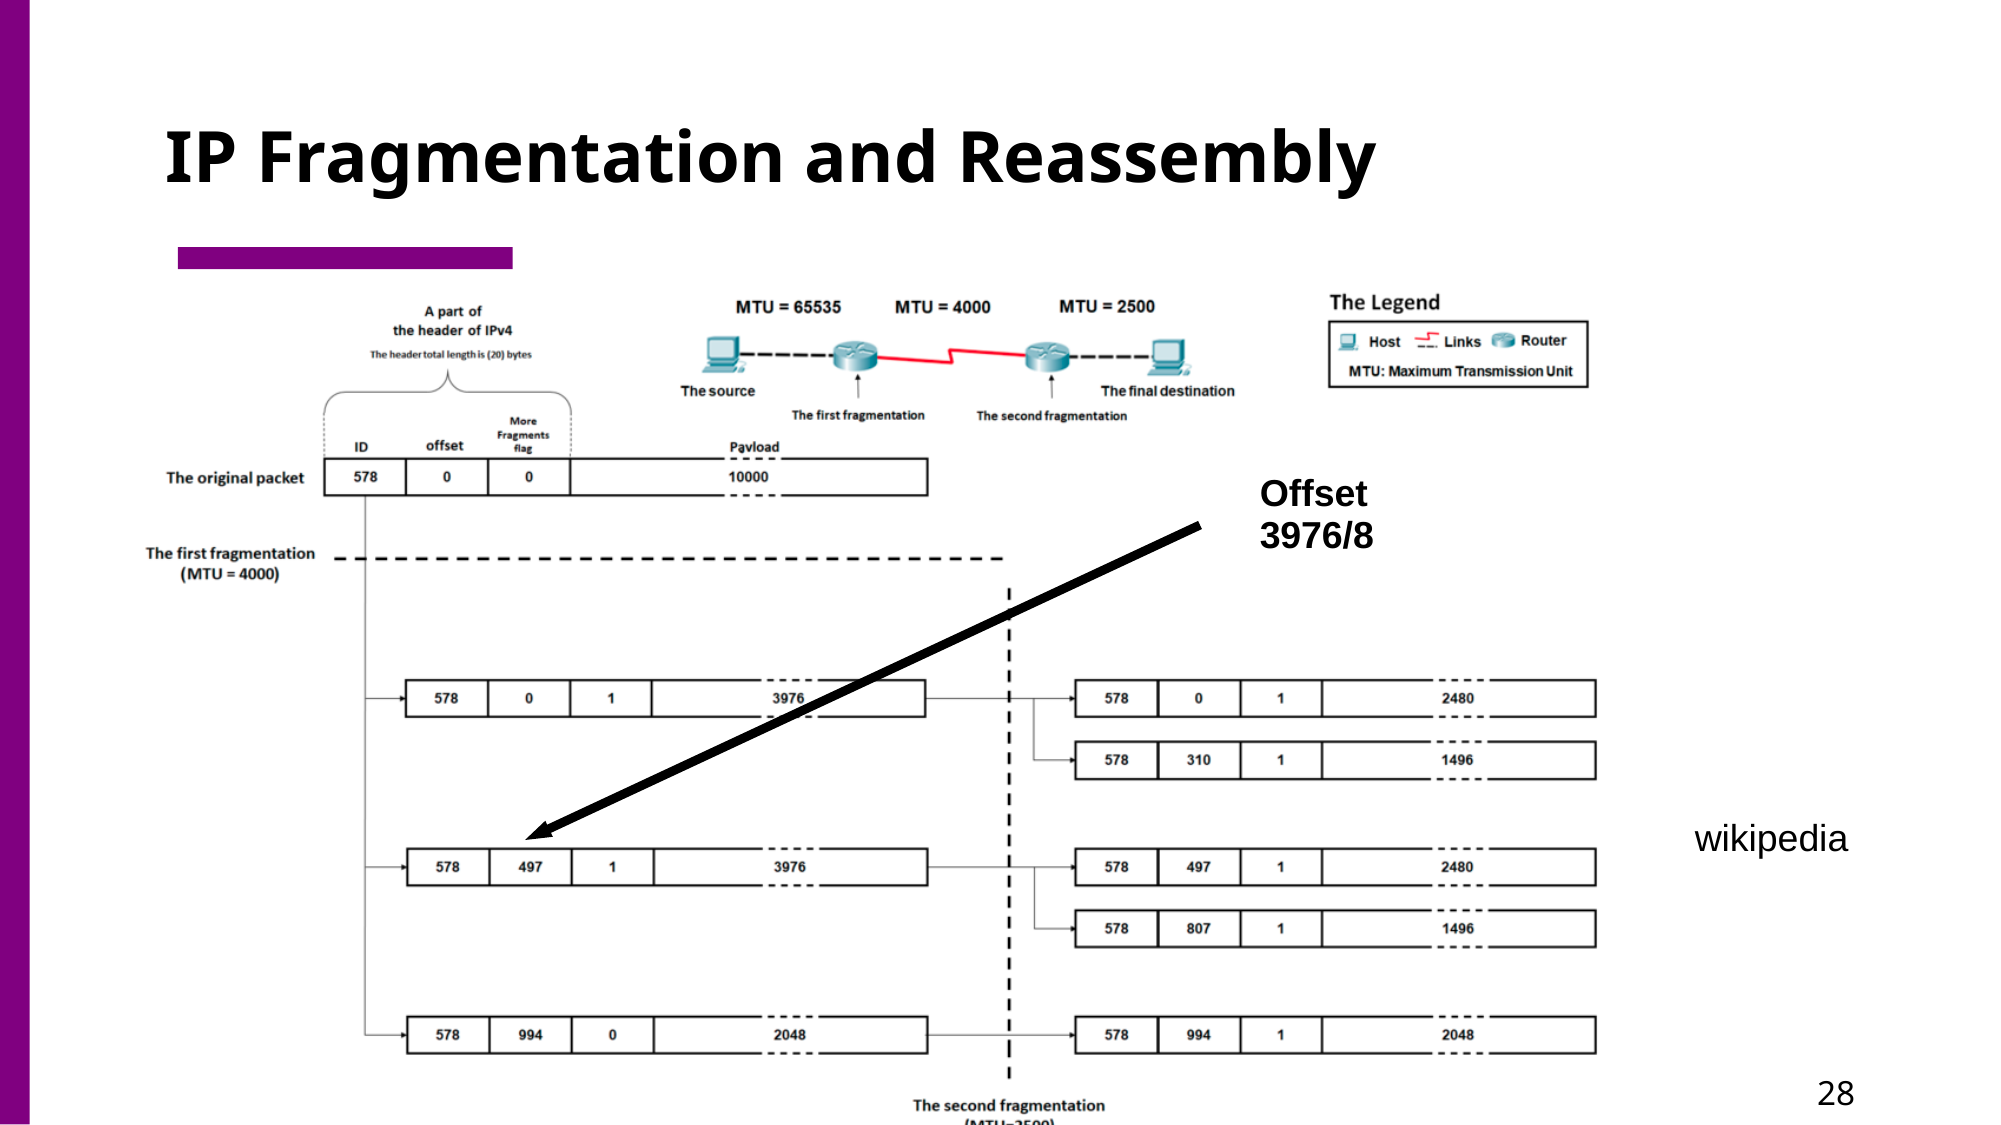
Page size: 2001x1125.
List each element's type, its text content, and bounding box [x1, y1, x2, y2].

text_box IP Fragmentation and Reassembly [151, 0, 1849, 212]
text_box wikipedia [1680, 810, 1864, 867]
text_box Offset 3976/8 [1245, 464, 1389, 606]
picture [135, 281, 1643, 1125]
